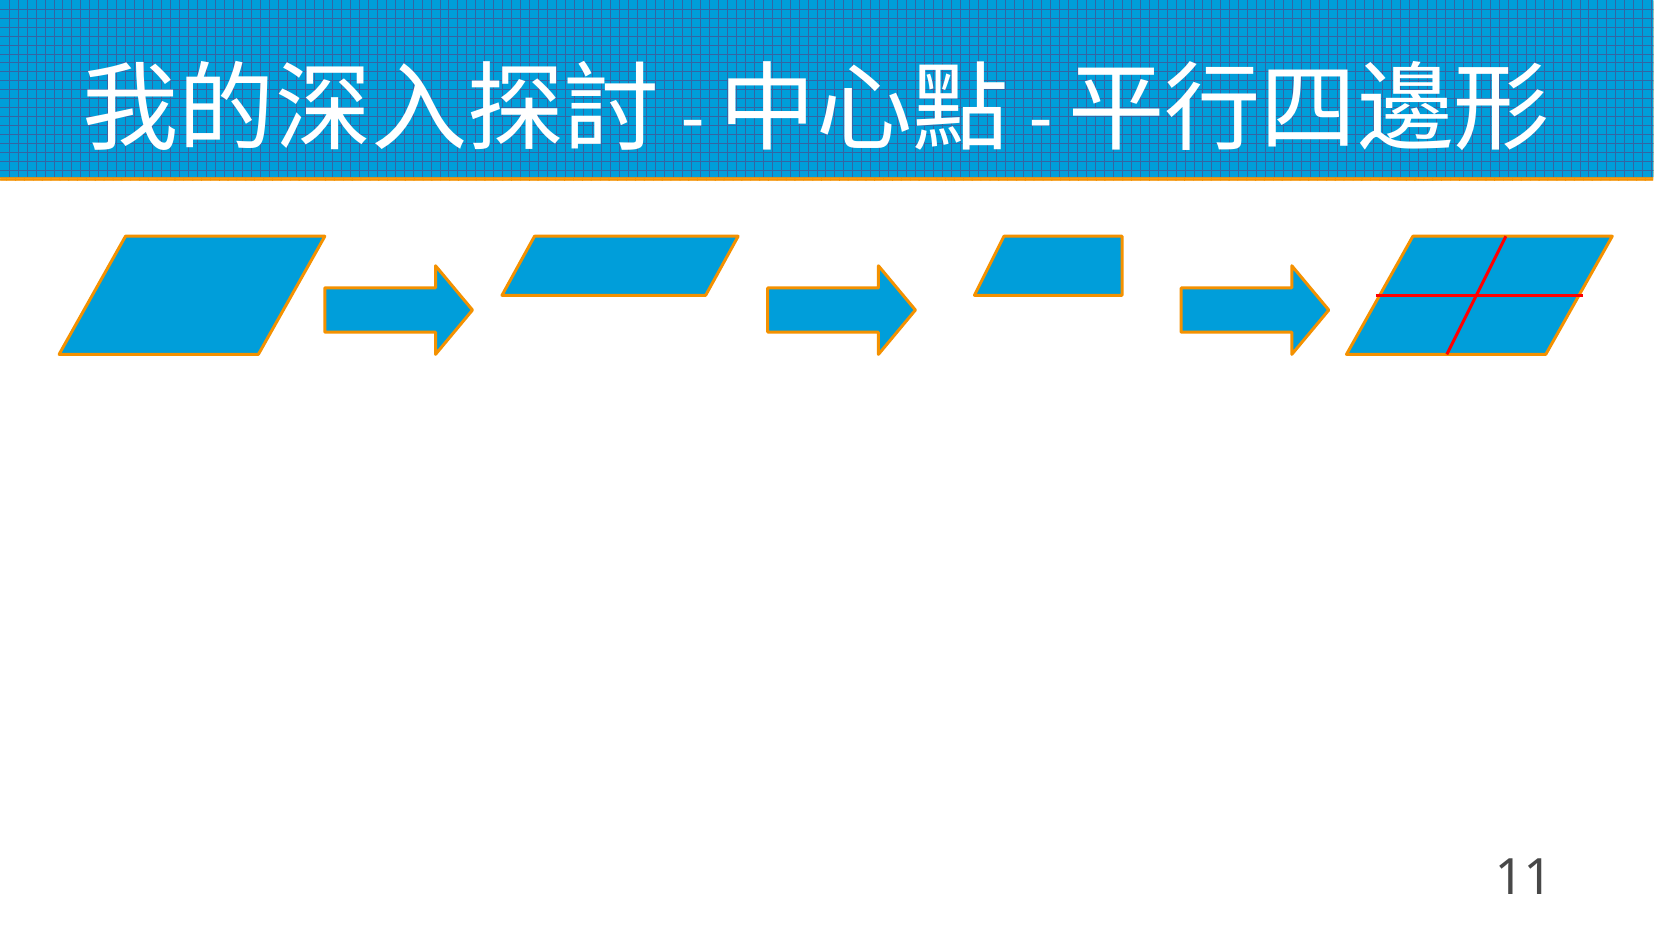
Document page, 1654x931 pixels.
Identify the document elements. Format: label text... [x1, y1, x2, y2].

text_box [501, 236, 739, 296]
text_box [767, 265, 916, 355]
text_box [1380, 236, 1503, 294]
text_box [59, 236, 325, 355]
text_box [1181, 265, 1329, 355]
title 我的深入探討-中心點-平行四邊形 [82, 14, 1571, 171]
text_box [1480, 236, 1613, 294]
text_box [1449, 297, 1579, 355]
text_box [324, 265, 473, 355]
text_box [974, 236, 1123, 296]
text_box [1346, 297, 1473, 355]
